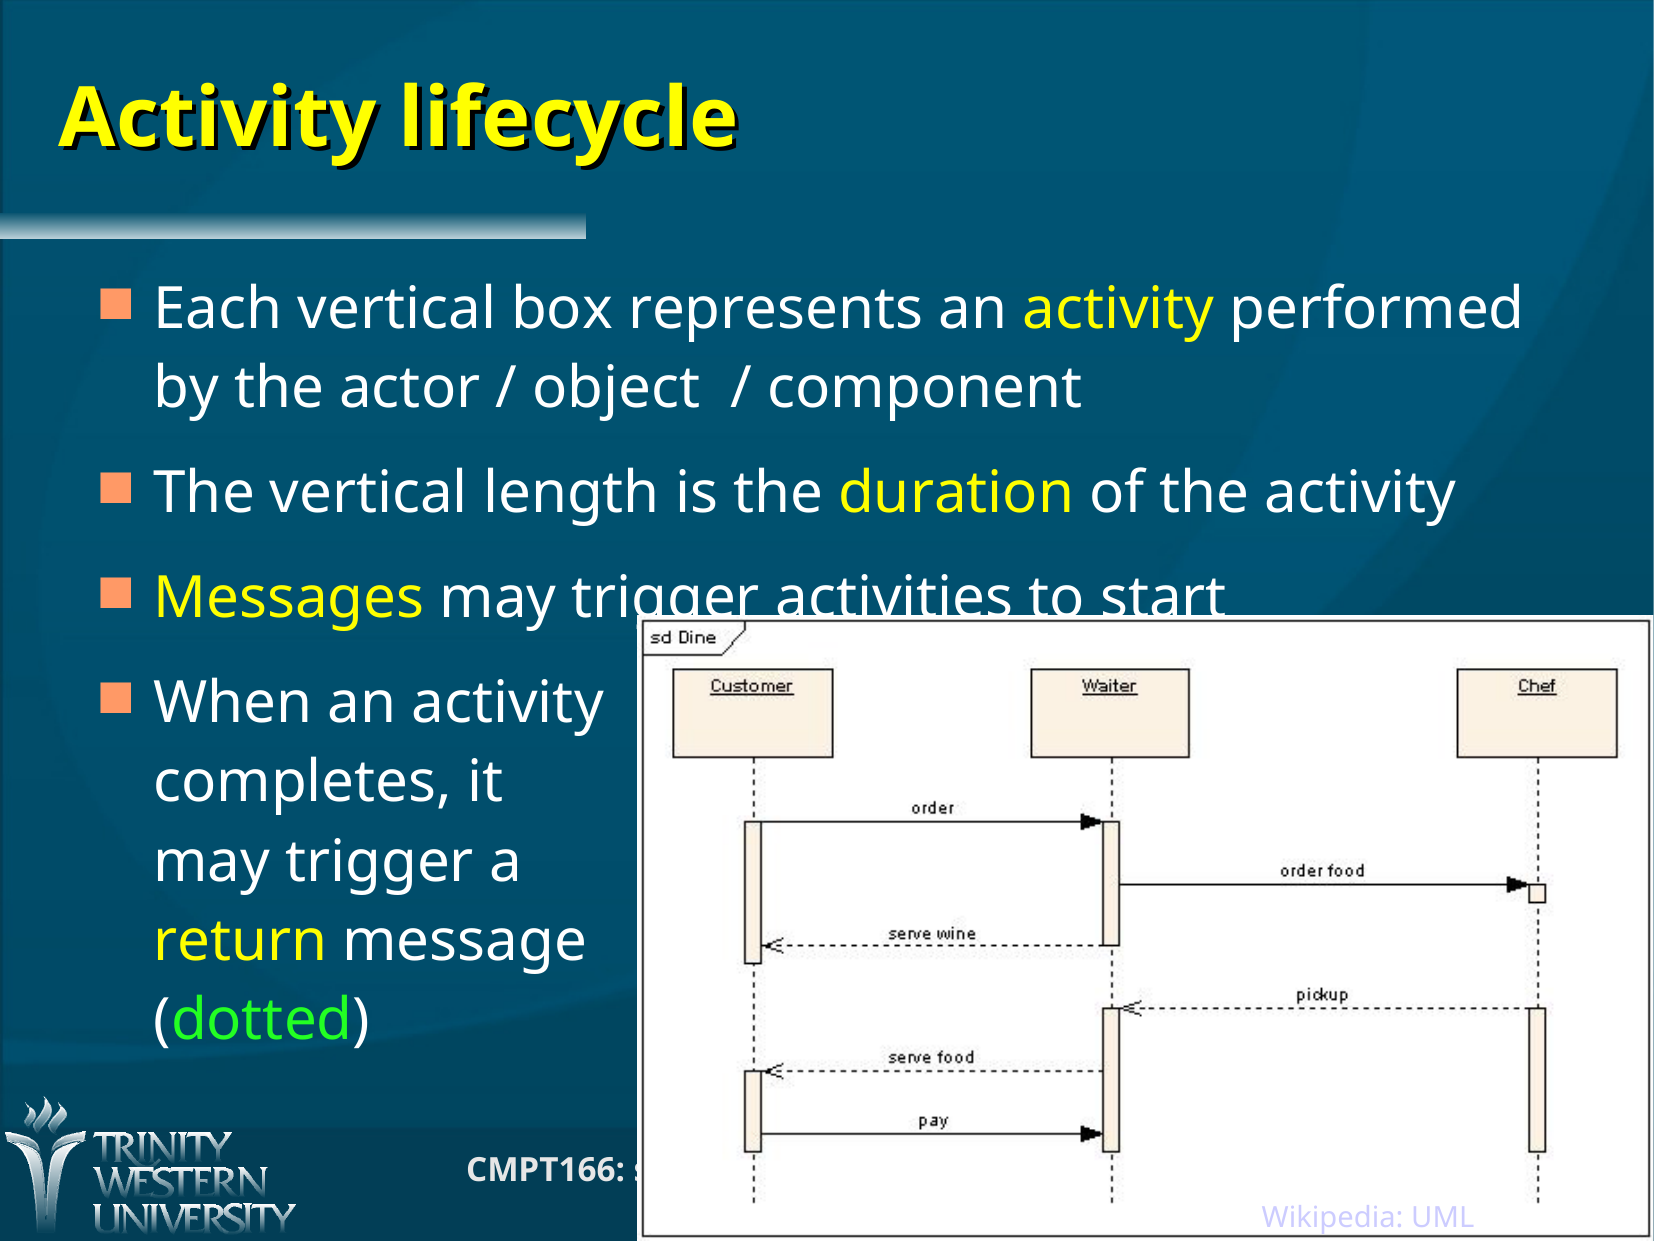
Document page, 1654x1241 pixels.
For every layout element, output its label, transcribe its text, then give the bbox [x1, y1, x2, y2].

text_box Wikipedia: UML [1246, 1191, 1501, 1241]
title Activity lifecycle [59, 27, 1548, 201]
picture [38, 1227, 54, 1232]
picture [637, 615, 1654, 1241]
list Each vertical box represents an activity performed by the actor / object / component The vertical length is the duration of the activity Messages may trigger activities to start When an activity completes, it may trigger a return message (dotted) [82, 266, 1571, 1094]
